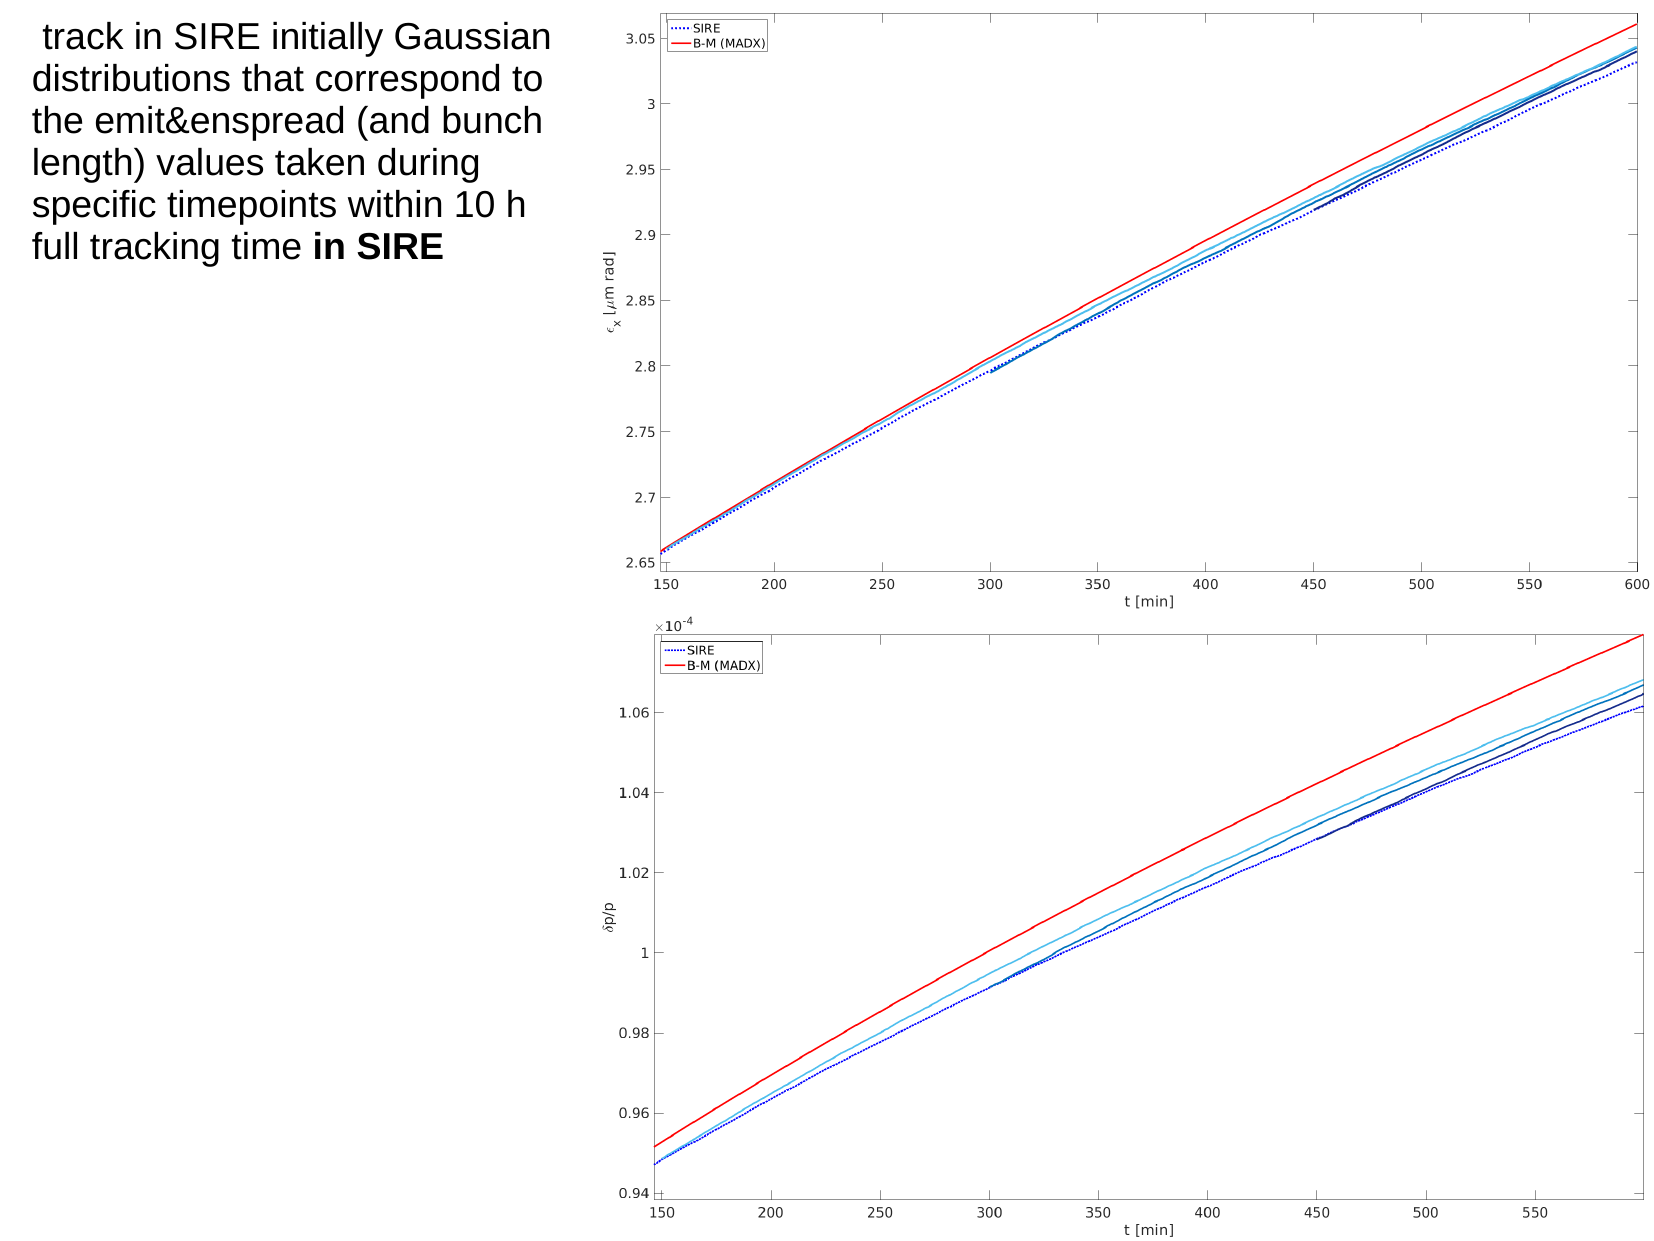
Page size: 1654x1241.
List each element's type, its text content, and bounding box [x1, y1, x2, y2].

picture [600, 616, 1648, 1239]
picture [603, 5, 1651, 610]
text_box track in SIRE initially Gaussian distributions that correspond to the emit&enspread (and bunch length) values taken during specific timepoints within 10 h full tracking time in SIRE [17, 8, 586, 276]
